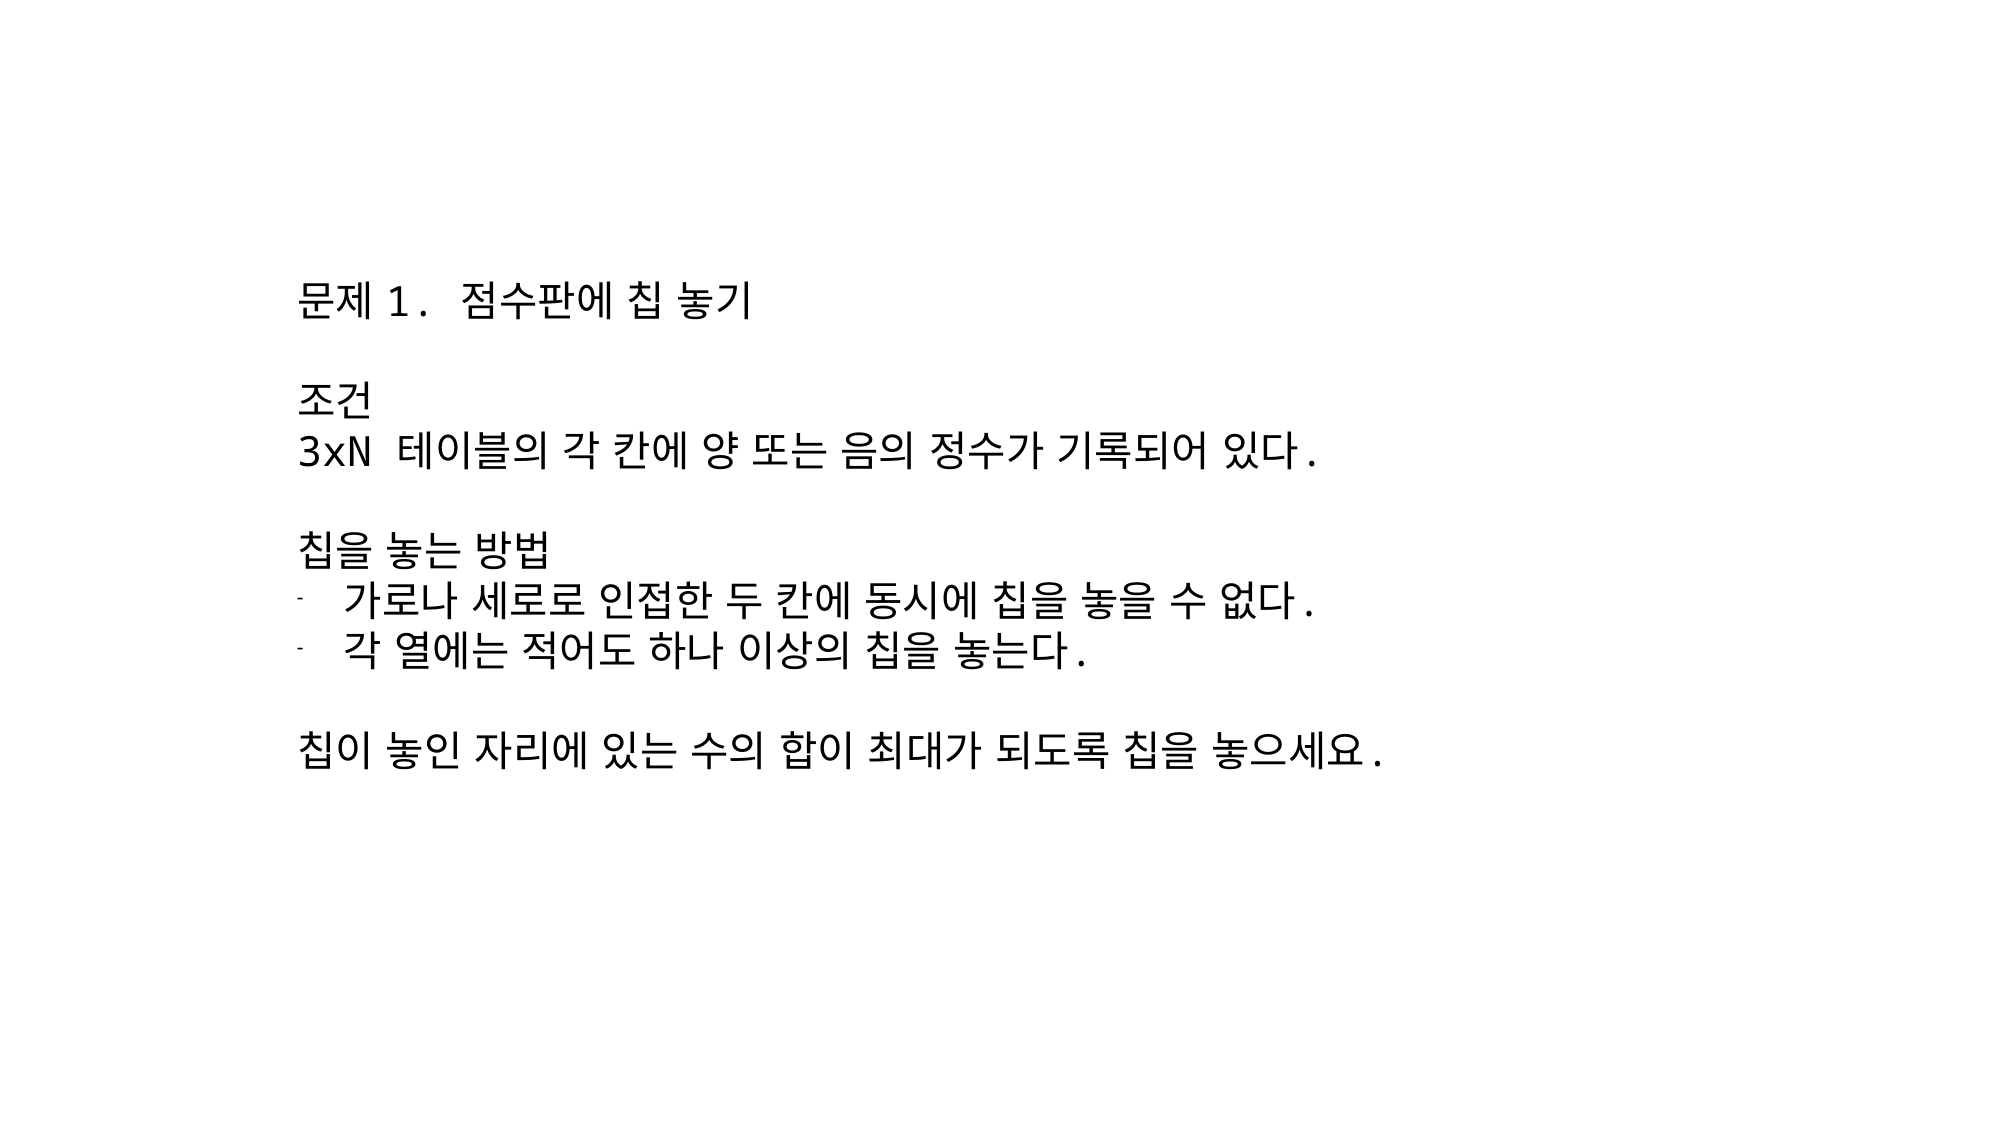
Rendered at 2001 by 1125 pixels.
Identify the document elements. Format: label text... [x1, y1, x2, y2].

text_box 문제 1. 점수판에 칩 놓기 조건 3xN 테이블의 각 칸에 양 또는 음의 정수가 기록되어 있다. 칩을 놓는 방법 가로나 세로로 인접한 두 칸에 동시에 칩을 놓을 수 없다. 각 열에는 적어도 하나 이상의 칩을 놓는다. 칩이 놓인 자리에 있는 수의 합이 최대가 되도록 칩을 놓으세요. [282, 267, 1406, 783]
